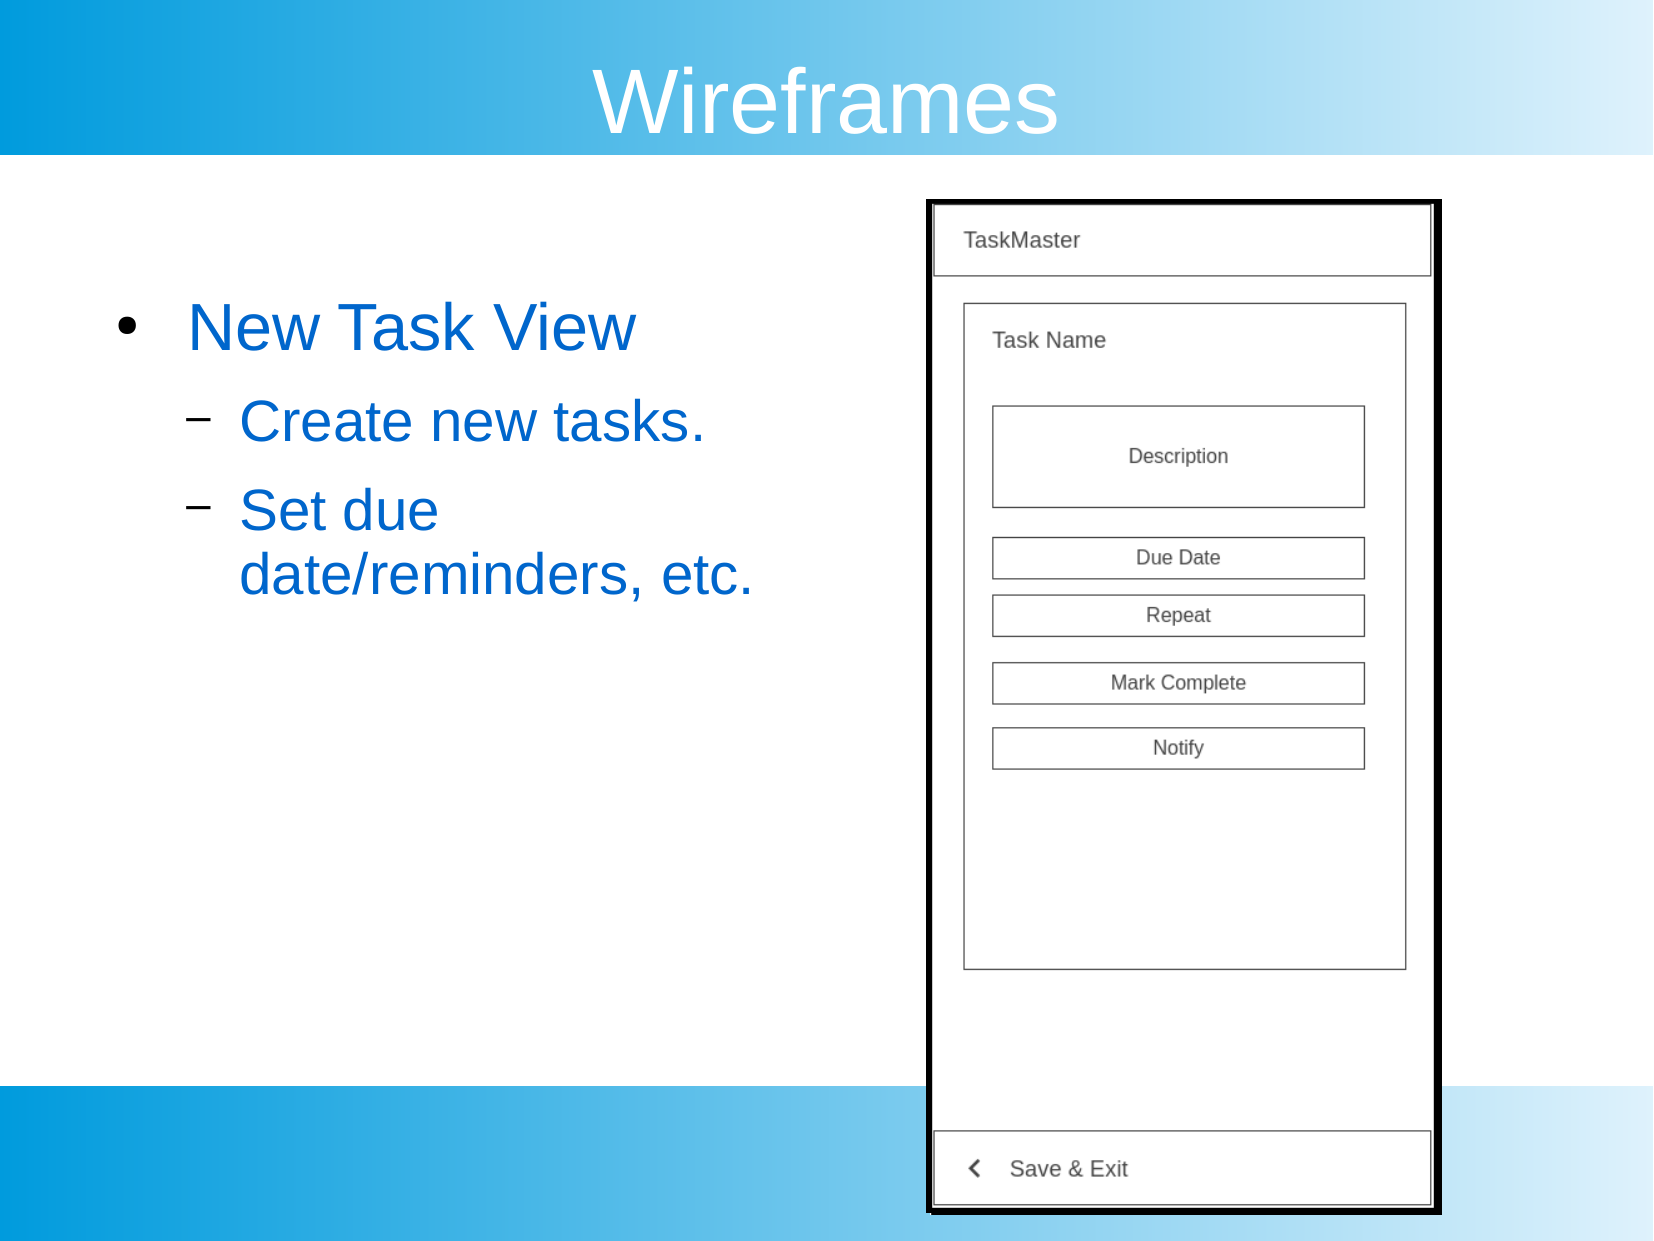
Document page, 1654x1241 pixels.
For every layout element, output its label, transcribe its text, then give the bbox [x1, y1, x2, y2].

title Wireframes [82, 49, 1571, 155]
picture [926, 199, 1442, 1216]
list New Task View Create new tasks. Set due date/reminders, etc. [97, 290, 811, 1010]
